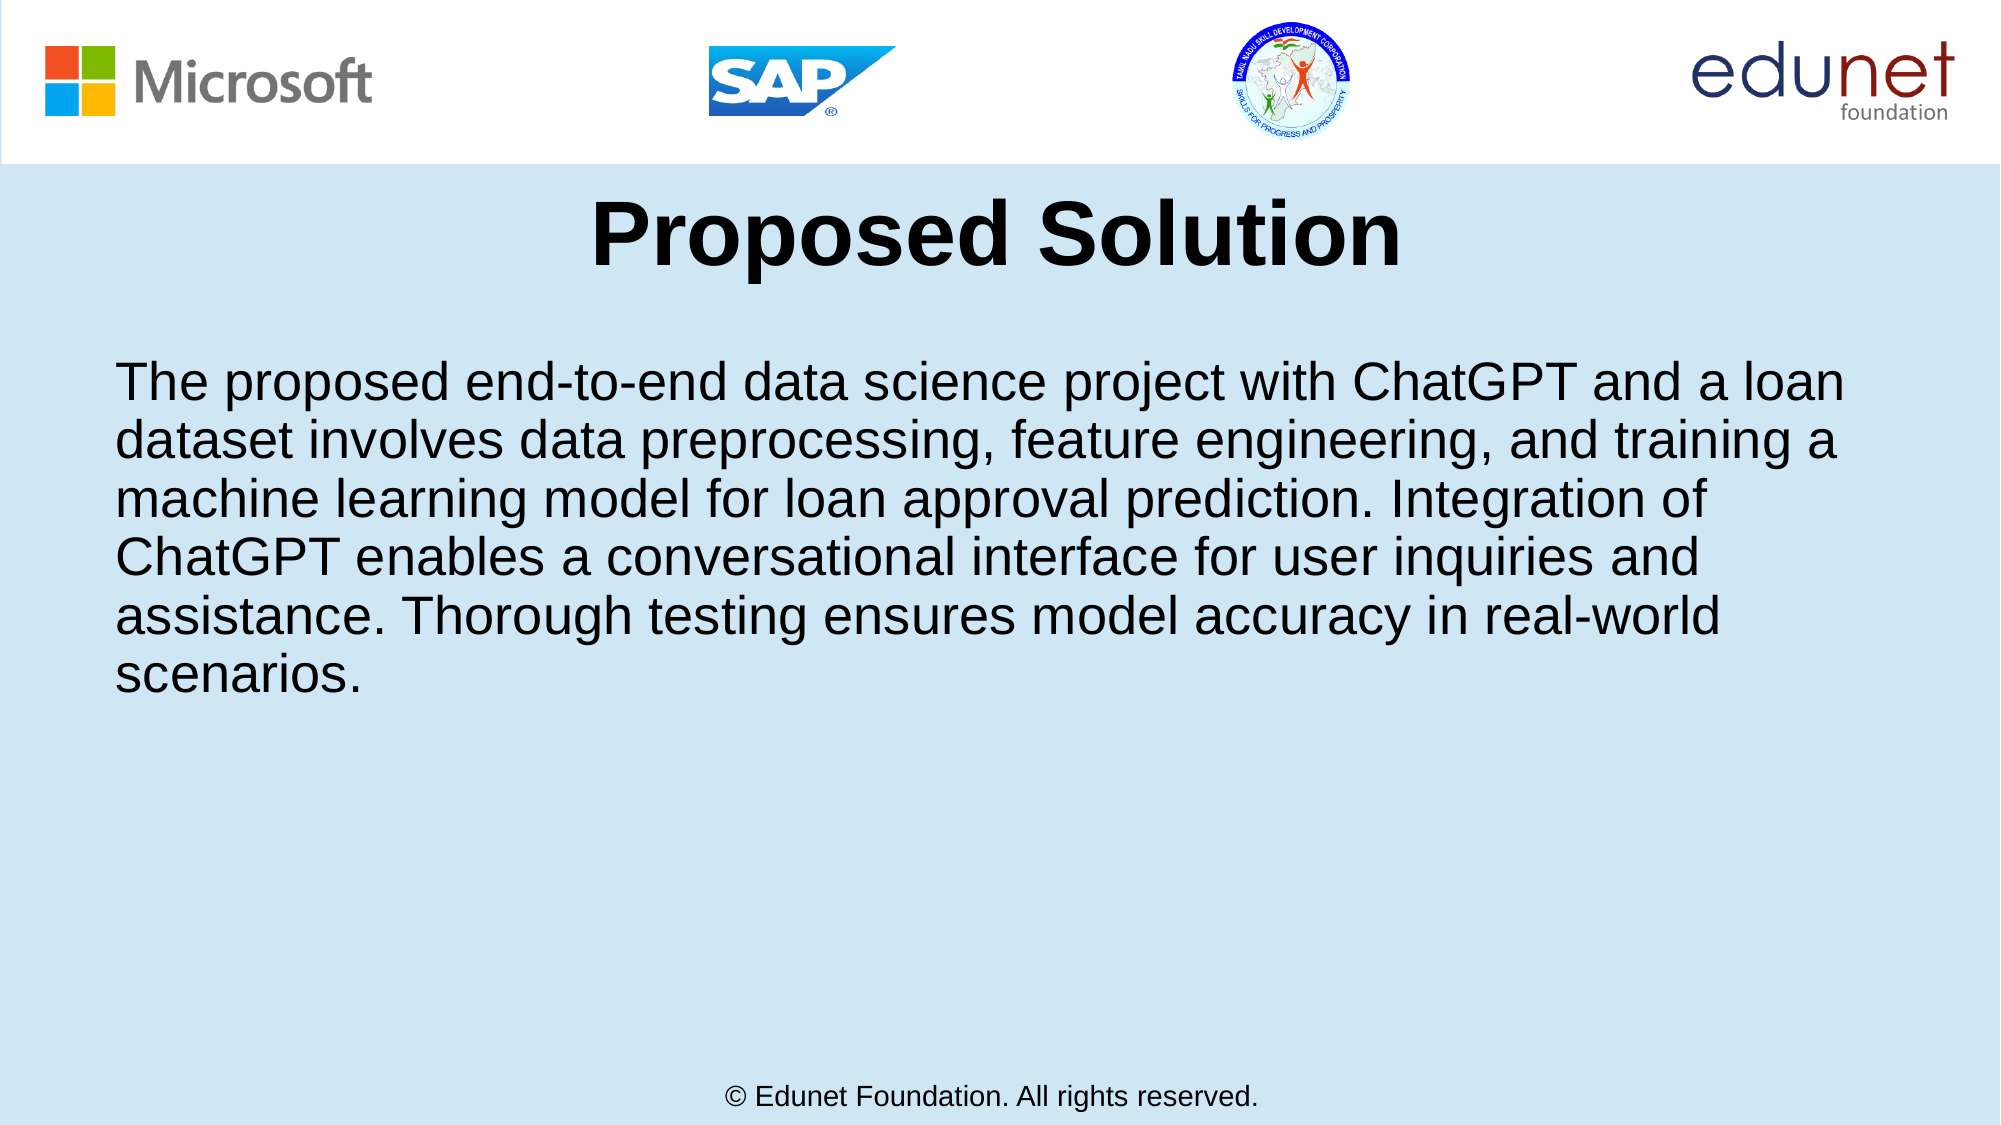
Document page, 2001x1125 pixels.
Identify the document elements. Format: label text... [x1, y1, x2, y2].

picture [709, 48, 896, 116]
picture [1686, 37, 1957, 125]
picture [1232, 22, 1350, 140]
footer © Edunet Foundation. All rights reserved. [655, 1065, 1331, 1125]
title Proposed Solution [247, 158, 1748, 293]
subtitle The proposed end-to-end data science project with ChatGPT and a loan dataset involves data preprocessing, feature engineering, and training a machine learning model for loan approval prediction. Integration of ChatGPT enables a conversational interface for user inquiries and assistance. Thorough testing ensures model accuracy in real-world scenarios. [100, 346, 1931, 1063]
picture [45, 46, 372, 116]
